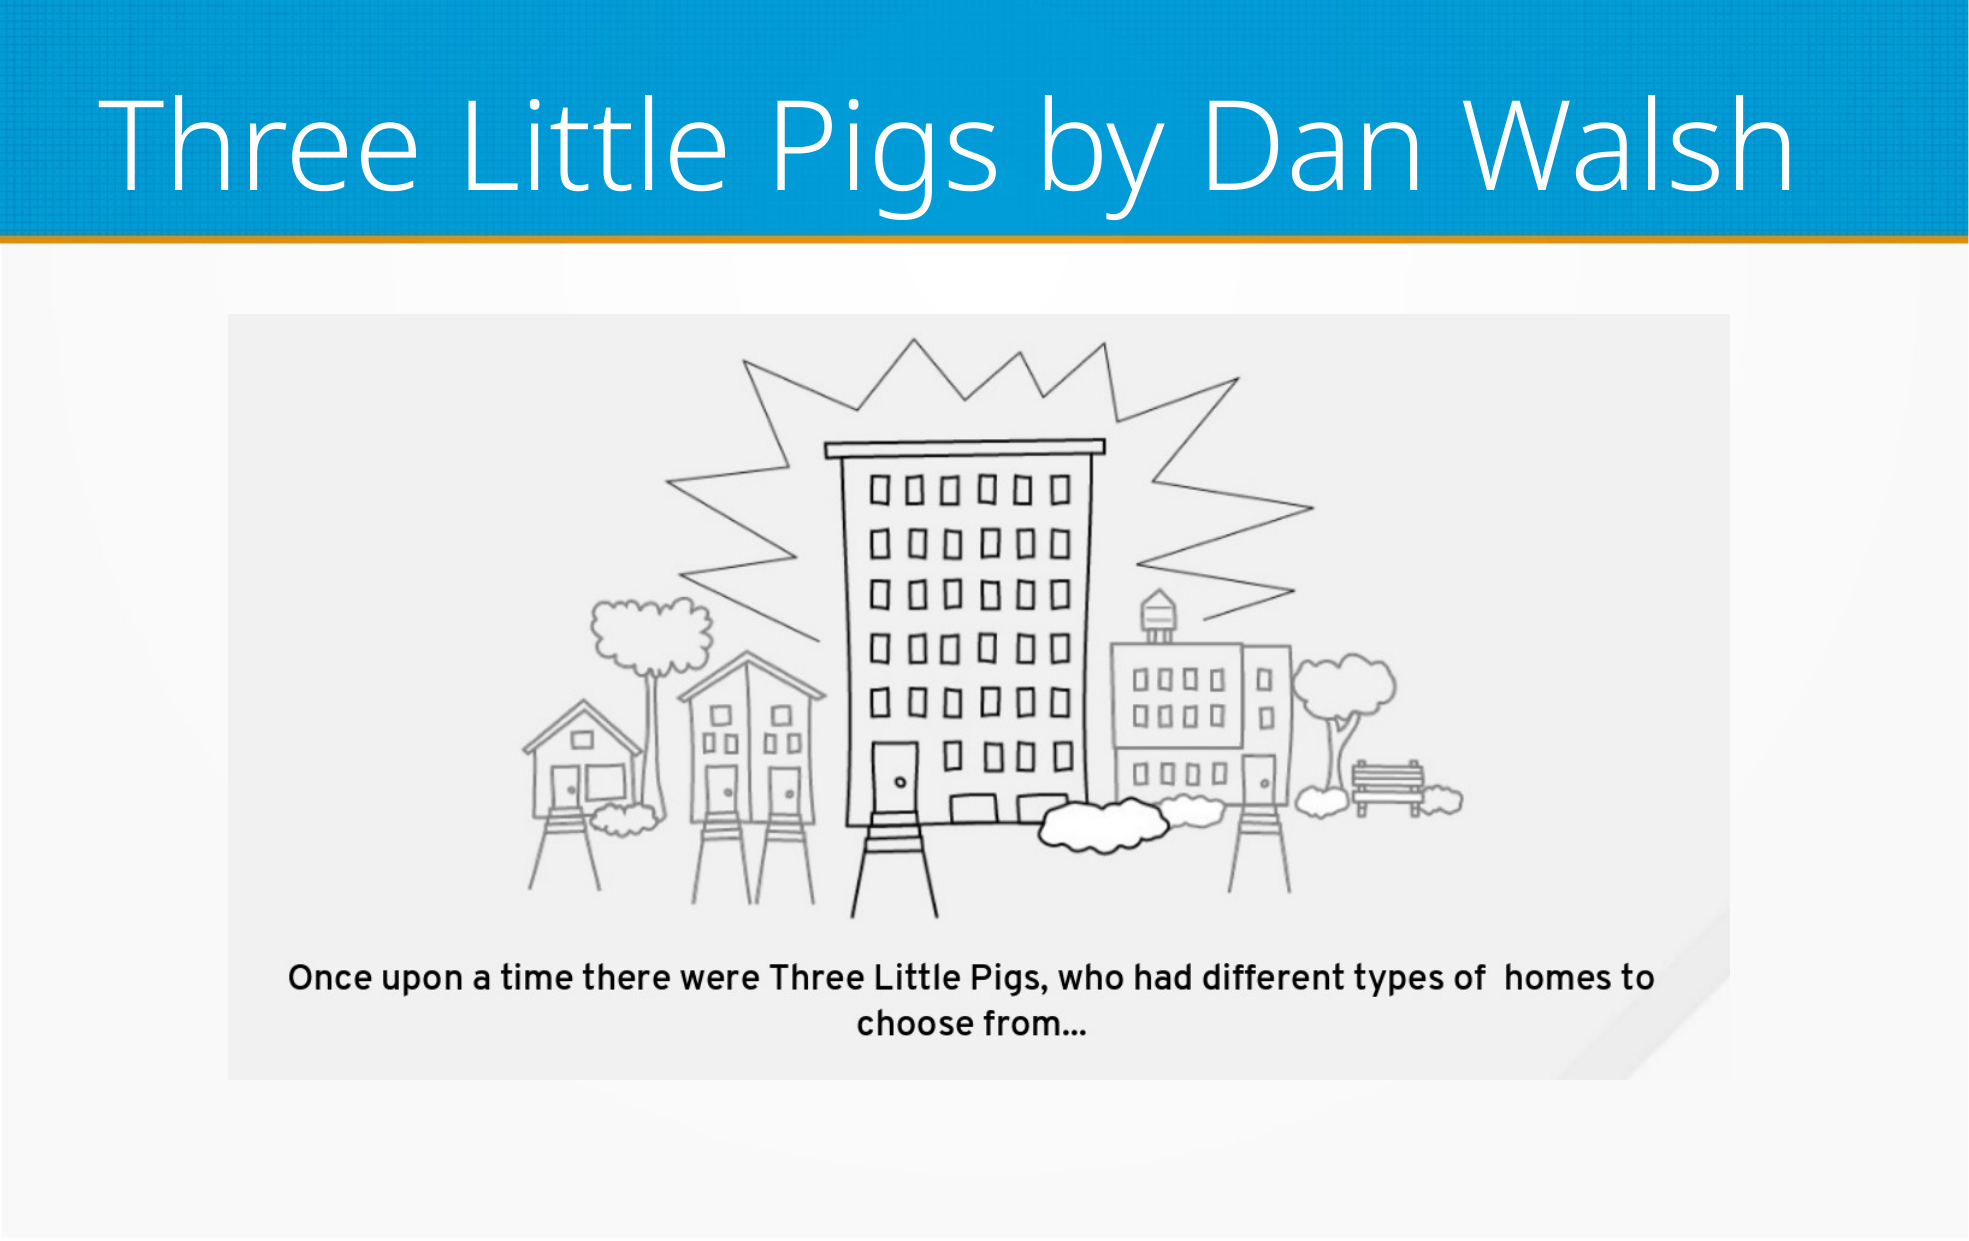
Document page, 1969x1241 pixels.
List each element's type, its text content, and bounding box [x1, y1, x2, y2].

title Three Little Pigs by Dan Walsh [98, 19, 1870, 227]
picture [0, 233, 1969, 1241]
